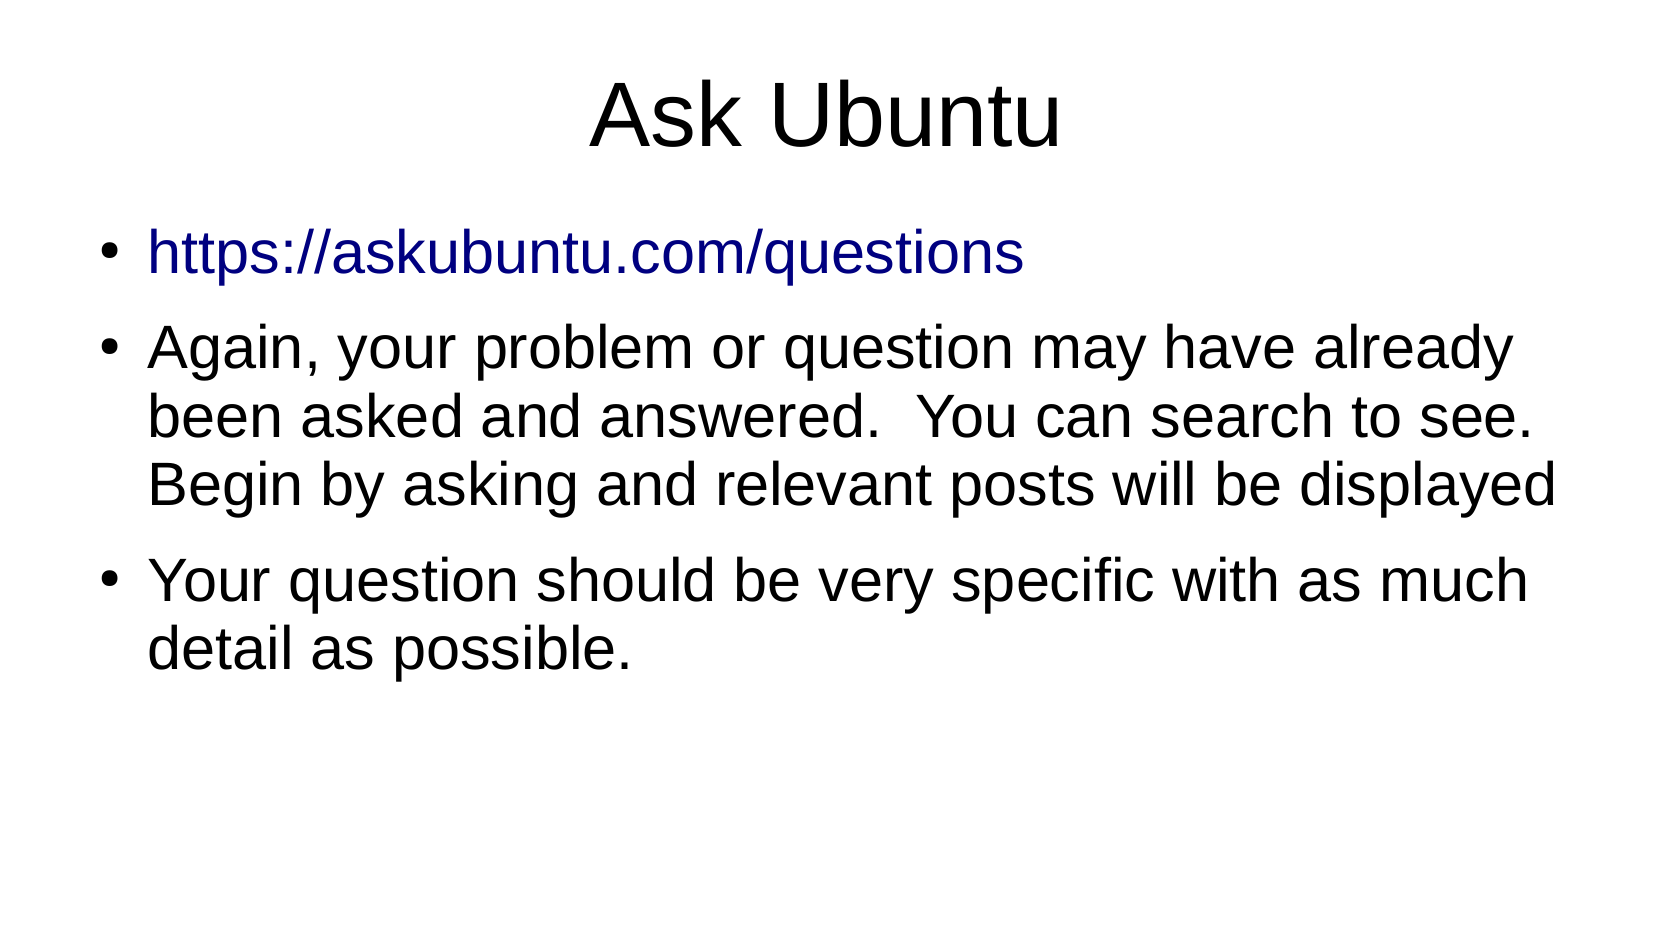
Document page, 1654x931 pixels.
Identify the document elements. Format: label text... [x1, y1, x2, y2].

list https://askubuntu.com/questions Again, your problem or question may have already been asked and answered. You can search to see. Begin by asking and relevant posts will be displayed Your question should be very specific with as much detail as possible. [82, 217, 1571, 758]
title Ask Ubuntu [82, 37, 1571, 193]
